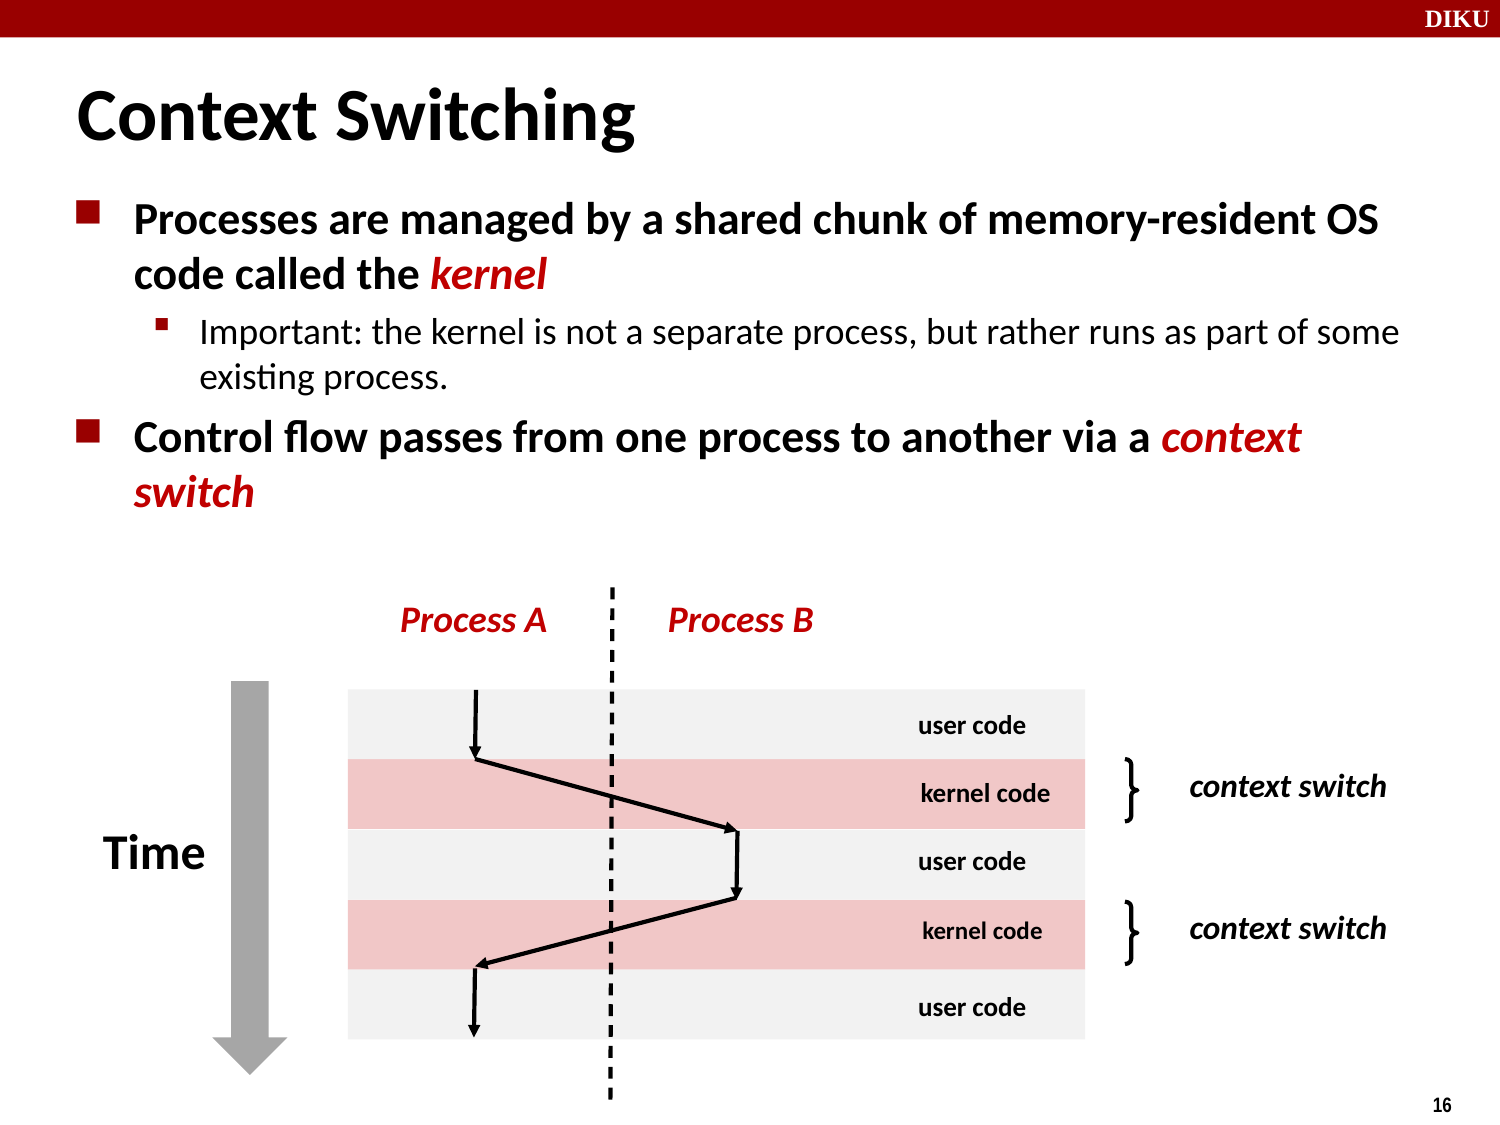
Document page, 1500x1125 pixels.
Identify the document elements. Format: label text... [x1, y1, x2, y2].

text_box Process A [385, 587, 563, 648]
text_box kernel code [907, 907, 1058, 953]
text_box user code [903, 835, 1042, 883]
text_box user code [903, 982, 1042, 1030]
text_box Time [88, 812, 221, 888]
text_box user code [903, 699, 1042, 748]
title Context Switching [62, 63, 1021, 158]
text_box kernel code [905, 767, 1066, 816]
text_box [347, 689, 1086, 1040]
text_box context switch [1174, 756, 1403, 812]
text_box [212, 681, 288, 1075]
text_box Process B [653, 587, 829, 648]
text_box context switch [1174, 899, 1403, 954]
list Processes are managed by a shared chunk of memory-resident OS code called the kernel Important: the kernel is not a separate process, but rather runs as part of some existing process. Control flow passes from one process to another via a context switch [62, 181, 1424, 600]
